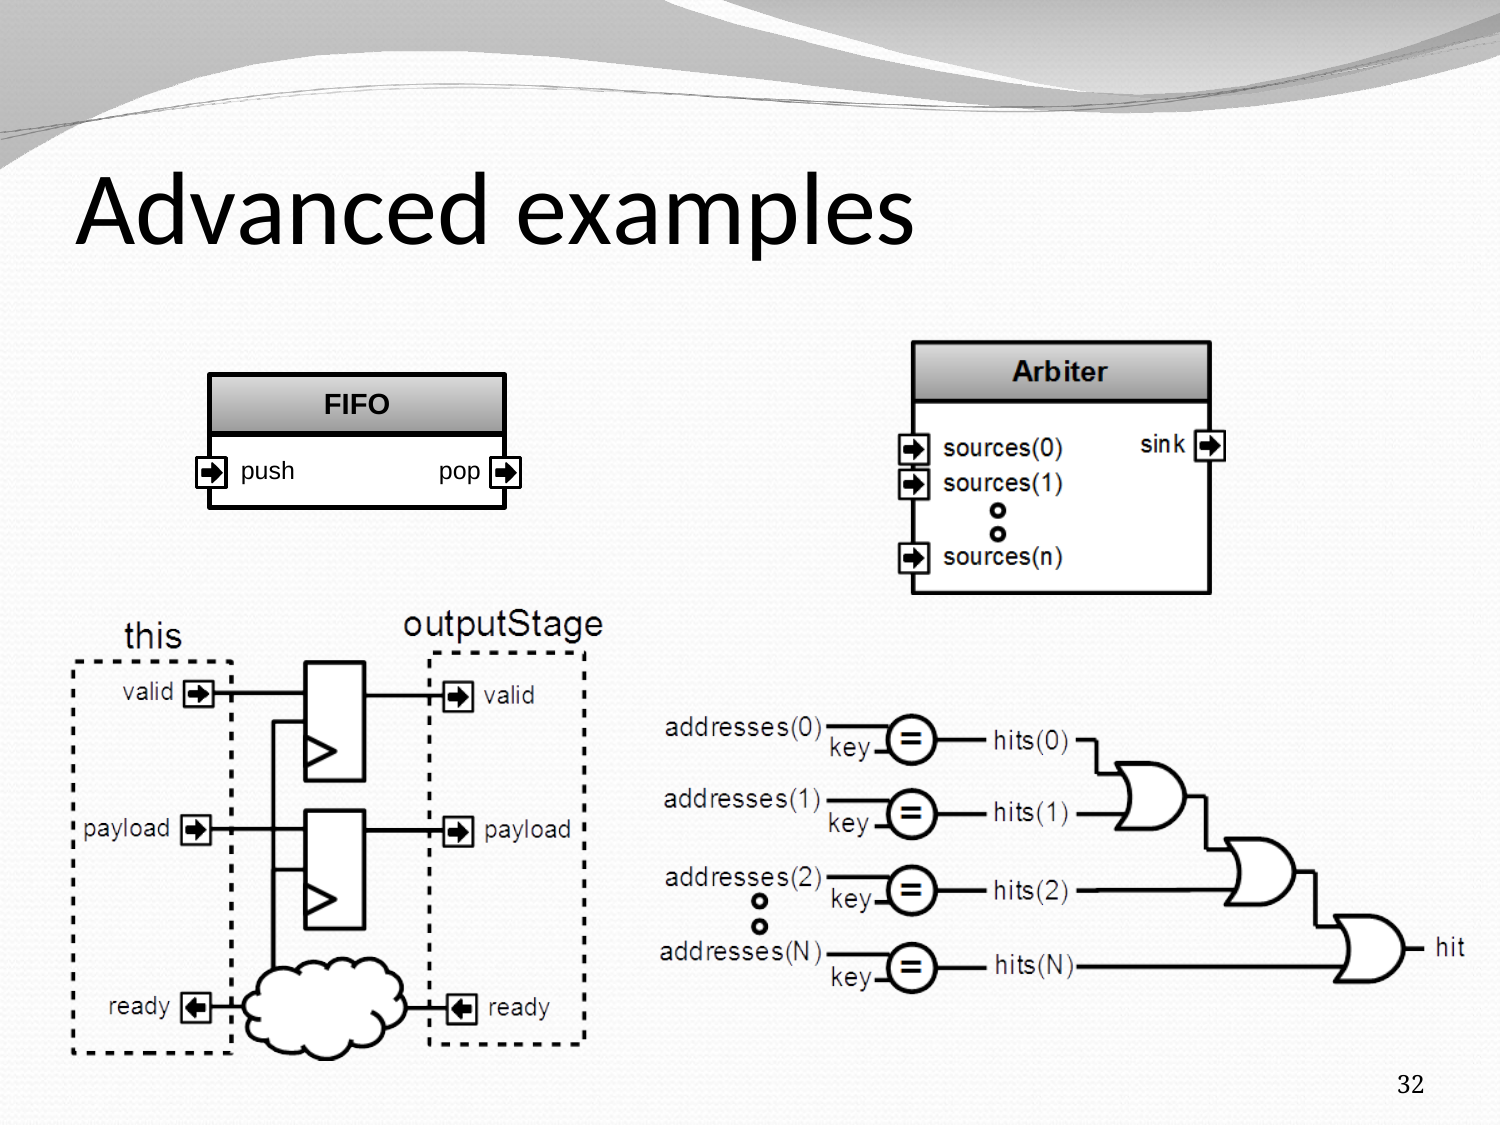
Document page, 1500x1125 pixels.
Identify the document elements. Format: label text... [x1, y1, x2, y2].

title Advanced examples [75, 78, 1426, 266]
picture [0, 0, 1500, 1125]
text_box <numéro> [1299, 1042, 1426, 1103]
